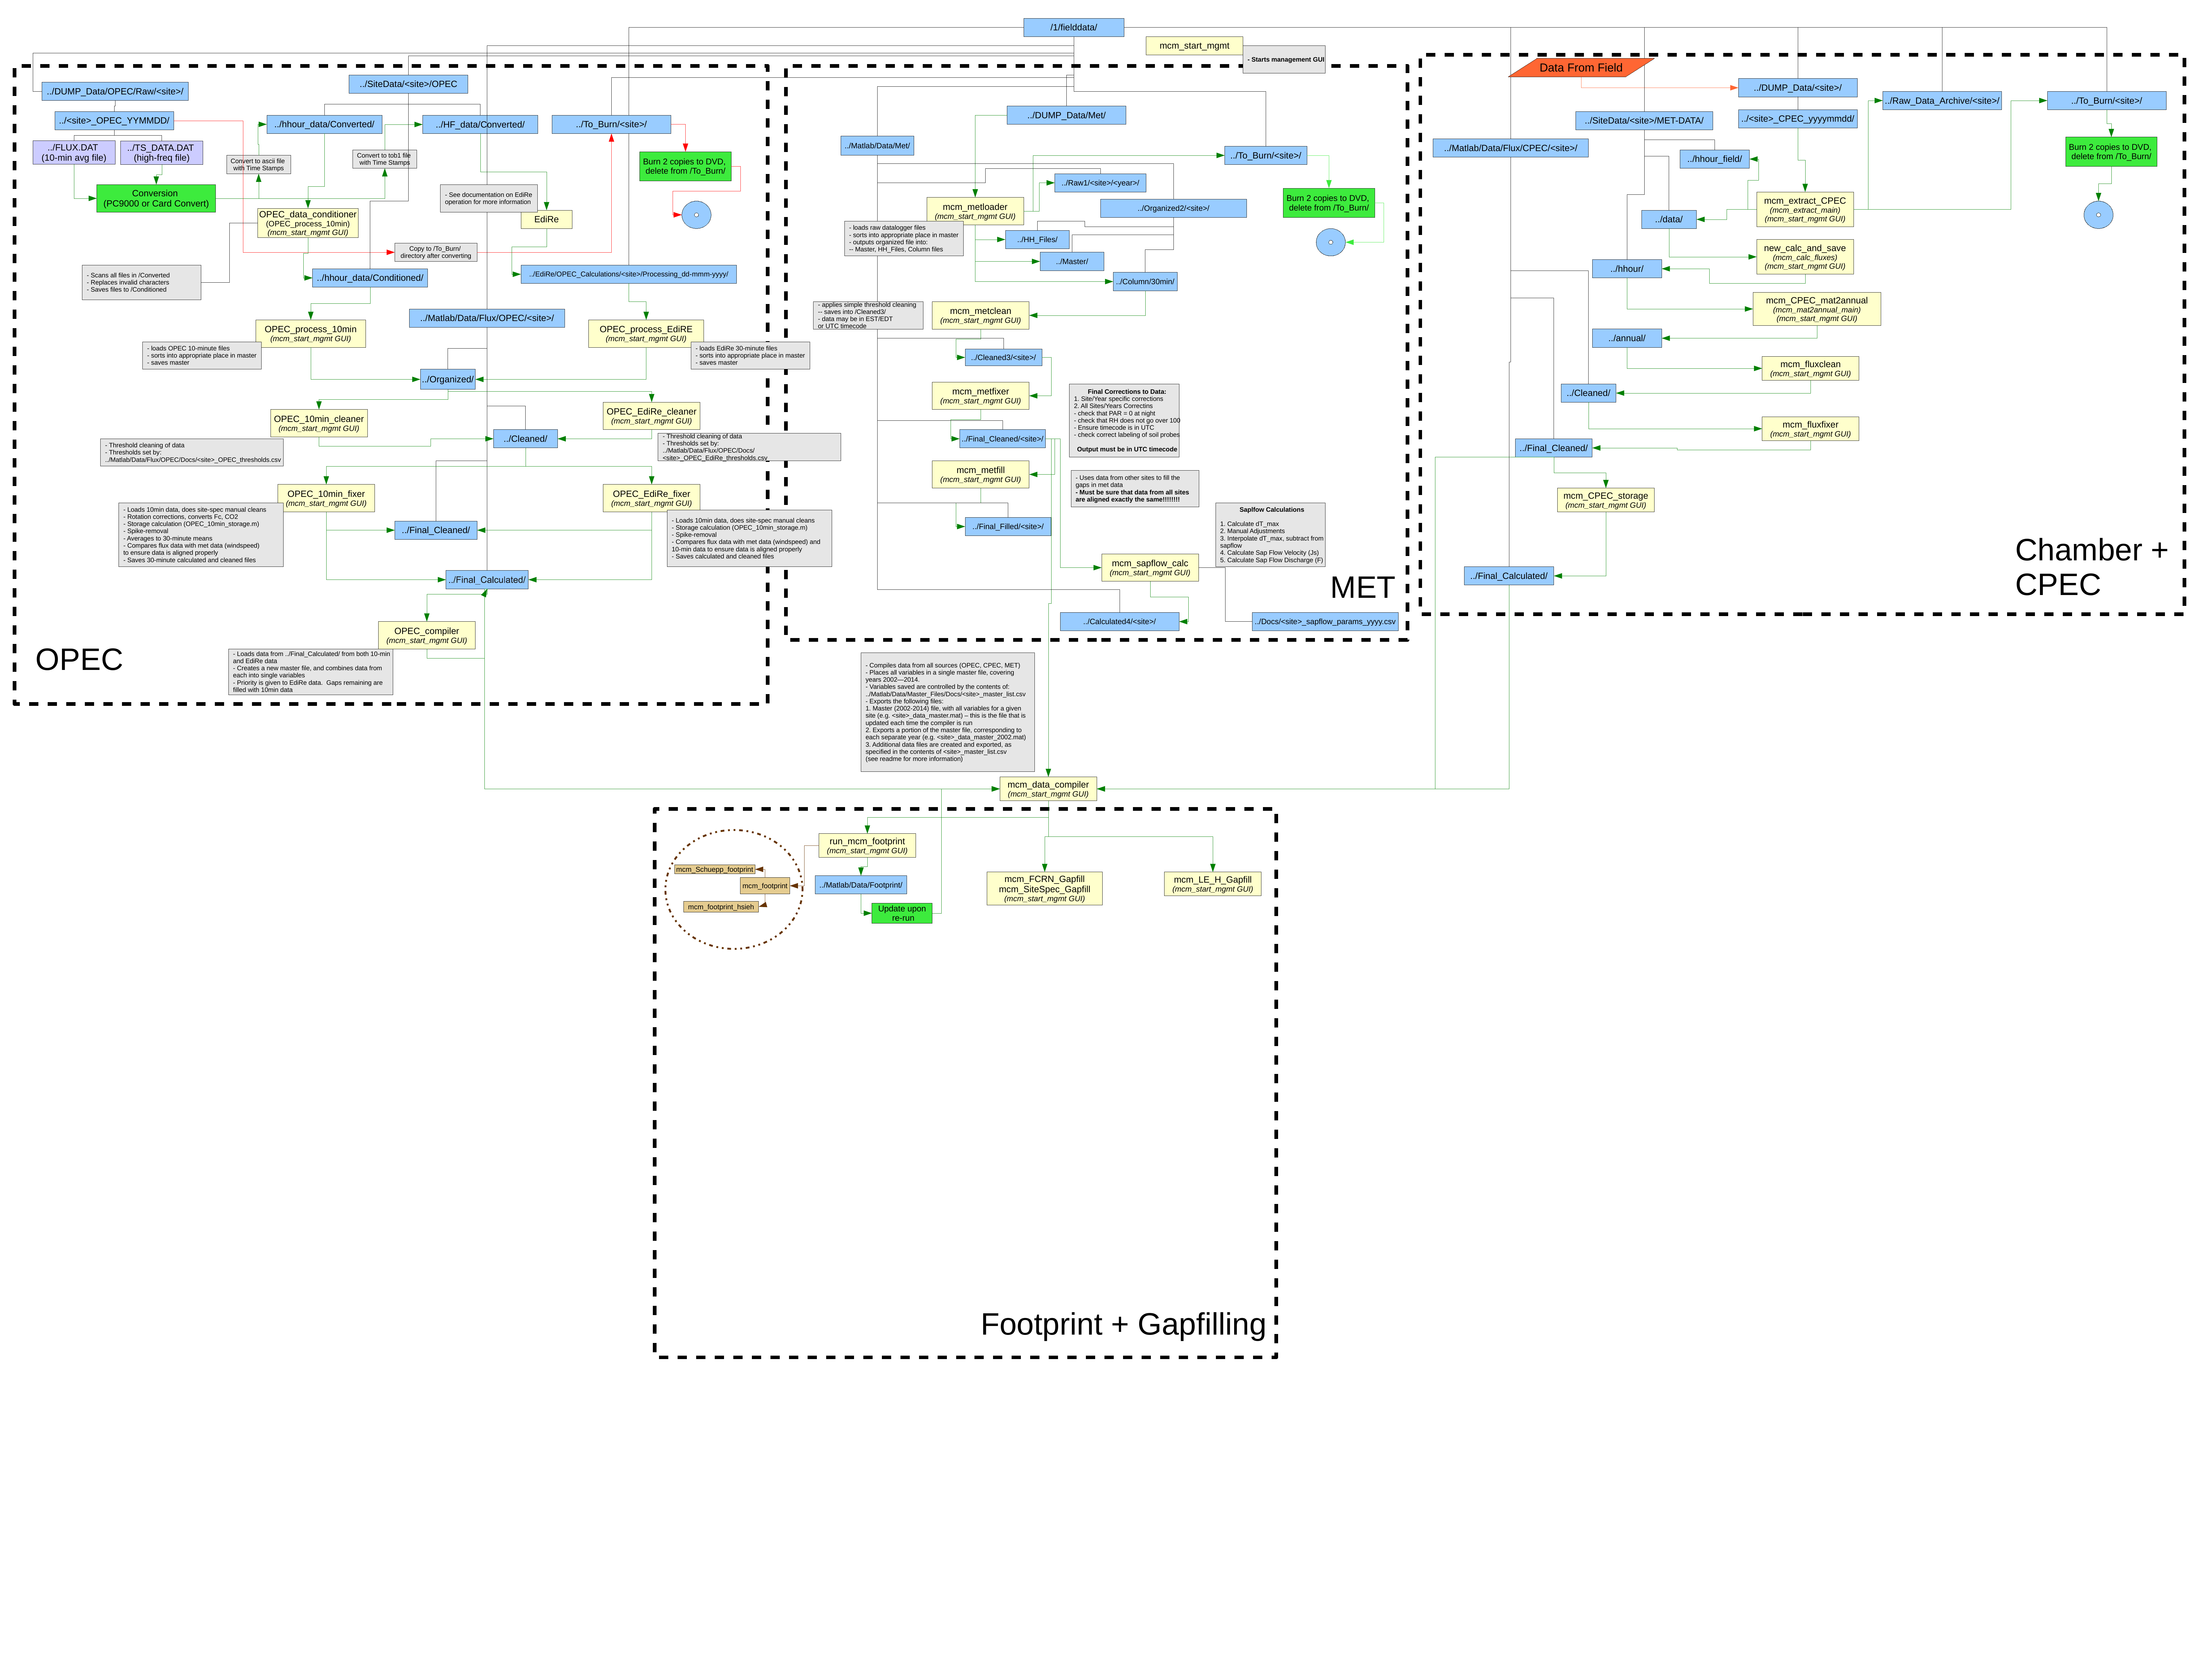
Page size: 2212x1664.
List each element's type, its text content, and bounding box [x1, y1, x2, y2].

text_box ../<site>_CPEC_yyyymmdd/ [1738, 110, 1858, 128]
text_box [2084, 201, 2113, 229]
text_box mcm_FCRN_Gapfill mcm_SiteSpec_Gapfill (mcm_start_mgmt GUI) [987, 872, 1103, 905]
text_box Burn 2 copies to DVD, delete from /To_Burn/ [2066, 137, 2157, 167]
text_box ../Final_Calculated/ [1464, 567, 1554, 585]
text_box ../To_Burn/<site>/ [552, 115, 671, 134]
text_box ../DUMP_Data/OPEC/Raw/<site>/ [42, 82, 189, 101]
text_box ../Master/ [1040, 252, 1104, 271]
text_box ../Raw1/<site>/<year>/ [1055, 174, 1100, 183]
text_box OPEC_data_conditioner (OPEC_process_10min) (mcm_start_mgmt GUI) [258, 208, 358, 238]
text_box ../EdiRe/OPEC_Calculations/<site>/Processing_dd-mmm-yyyy/ [521, 265, 737, 284]
text_box OPEC_EdiRe_fixer (mcm_start_mgmt GUI) [603, 484, 700, 512]
text_box ../Raw_Data_Archive/<site>/ [1883, 91, 2002, 110]
text_box mcm_footprint_hsieh [683, 901, 759, 912]
text_box [1316, 228, 1346, 256]
text_box Convert to ascii file with Time Stamps [243, 155, 291, 174]
text_box new_calc_and_save (mcm_calc_fluxes) (mcm_start_mgmt GUI) [1757, 239, 1854, 274]
text_box - See documentation on EdiRe operation for more information [440, 185, 538, 212]
text_box Saplfow Calculations 1. Calculate dT_max 2. Manual Adjustments 3. Interpolate dT_max, subtract from sapflow 4. Calculate Sap Flow Velocity (Js) 5. Calculate Sap Flow Discharge (F) [1216, 503, 1325, 567]
text_box Footprint + Gapfilling [976, 1304, 1272, 1344]
text_box ../TS_DATA.DAT (high-freq file) [120, 141, 203, 165]
text_box ../data/ [1642, 210, 1697, 229]
text_box mcm_metclean (mcm_start_mgmt GUI) [932, 302, 1029, 329]
text_box ../SiteData/<site>/OPEC [349, 75, 468, 93]
text_box ../Matlab/Data/Flux/OPEC/<site>/ [409, 309, 565, 328]
text_box ../Final_Cleaned/<site>/ [960, 429, 1046, 448]
text_box ../Calculated4/<site>/ [1060, 612, 1179, 631]
text_box ../<site>_OPEC_YYMMDD/ [55, 111, 174, 130]
text_box mcm_fluxfixer (mcm_start_mgmt GUI) [1762, 417, 1859, 441]
text_box OPEC_10min_fixer (mcm_start_mgmt GUI) [278, 484, 375, 512]
text_box ../Column/30min/ [1113, 272, 1178, 291]
text_box Burn 2 copies to DVD, delete from /To_Burn/ [1283, 188, 1375, 218]
text_box ../Final_Filled/<site>/ [965, 517, 1051, 536]
text_box - Loads 10min data, does site-spec manual cleans - Rotation corrections, converts Fc, CO2 - Storage calculation (OPEC_10min_storage.m) - Spike-removal - Averages to 30-minute means - Compares flux data with met data (windspeed) to ensure data is aligned properly - Saves 30-minute calculated and cleaned files [119, 503, 284, 567]
text_box mcm_metfixer (mcm_start_mgmt GUI) [932, 382, 1029, 410]
text_box ../hhour/ [1592, 259, 1662, 278]
text_box mcm_sapflow_calc (mcm_start_mgmt GUI) [1102, 554, 1199, 581]
text_box - loads OPEC 10-minute files - sorts into appropriate place in master - saves master [142, 342, 262, 369]
text_box mcm_fluxclean (mcm_start_mgmt GUI) [1762, 356, 1859, 380]
text_box mcm_start_mgmt [1146, 37, 1243, 55]
text_box OPEC_process_10min (mcm_start_mgmt GUI) [256, 320, 366, 348]
text_box ../Cleaned/ [1561, 384, 1616, 402]
text_box - Compiles data from all sources (OPEC, CPEC, MET) - Places all variables in a single master file, covering years 2002—2014. - Variables saved are controlled by the contents of: ../Matlab/Data/Master_Files/Docs/<site>_master_list.csv - Exports the following files: 1. Master (2002-2014) file, with all variables for a given site (e.g. <site>_data_master.mat) – this is the file that is updated each time the compiler is run 2. Exports a portion of the master file, corresponding to each separate year (e.g. <site>_data_master_2002.mat) 3. Additional data files are created and exported, as specified in the contents of <site>_master_list.csv (see readme for more information) [861, 653, 1035, 772]
text_box OPEC [31, 640, 128, 679]
text_box ../annual/ [1592, 329, 1662, 348]
text_box OPEC_10min_cleaner (mcm_start_mgmt GUI) [271, 409, 368, 437]
text_box - applies simple threshold cleaning -- saves into /Cleaned3/ - data may be in EST/EDT or UTC timecode [813, 302, 923, 329]
text_box - Uses data from other sites to fill the gaps in met data - Must be sure that data from all sites are aligned exactly the same!!!!!!!! [1071, 470, 1199, 507]
text_box - Loads 10min data, does site-spec manual cleans - Storage calculation (OPEC_10min_storage.m) - Spike-removal - Compares flux data with met data (windspeed) and 10-min data to ensure data is aligned properly - Saves calculated and cleaned files [667, 510, 832, 567]
text_box ../To_Burn/<site>/ [1225, 146, 1307, 165]
text_box ../DUMP_Data/Met/ [1007, 106, 1126, 124]
text_box MET [1325, 568, 1400, 607]
text_box ../HH_Files/ [1005, 230, 1069, 249]
text_box ../To_Burn/<site>/ [2047, 91, 2166, 110]
text_box Copy to /To_Burn/ directory after converting [395, 243, 477, 262]
text_box OPEC_process_EdiRE (mcm_start_mgmt GUI) [588, 320, 704, 348]
text_box - Threshold cleaning of data - Thresholds set by: ../Matlab/Data/Flux/OPEC/Docs/<site>_OPEC_thresholds.csv [100, 439, 284, 466]
text_box Convert to tob1 file with Time Stamps [353, 150, 408, 168]
text_box ../Cleaned3/<site>/ [965, 349, 1042, 366]
text_box ../Raw1/<site>/<year>/ [1055, 174, 1146, 192]
text_box Convert to tob1 file with Time Stamps [409, 150, 417, 168]
text_box ../Cleaned/ [493, 429, 558, 448]
text_box ../Organized/ [420, 369, 475, 389]
text_box - Loads data from ../Final_Calculated/ from both 10-min and EdiRe data - Creates a new master file, and combines data from each into single variables - Priority is given to EdiRe data. Gaps remaining are filled with 10min data [228, 649, 393, 695]
text_box EdiRe [521, 210, 572, 229]
text_box Update upon re-run [872, 903, 932, 923]
text_box mcm_footprint [740, 877, 790, 894]
text_box Convert to ascii file with Time Stamps [227, 155, 243, 174]
text_box mcm_extract_CPEC (mcm_extract_main) (mcm_start_mgmt GUI) [1757, 192, 1854, 227]
text_box ../SiteData/<site>/MET-DATA/ [1576, 111, 1713, 130]
text_box Final Corrections to Data: 1. Site/Year specific corrections 2. All Sites/Years Correctins - check that PAR = 0 at night - check that RH does not go over 100 - Ensure timecode is in UTC - check correct labeling of soil probes Output must be in UTC timecode [1069, 384, 1179, 457]
text_box Data From Field [1508, 58, 1655, 77]
text_box - Scans all files in /Converted - Replaces invalid characters - Saves files to /Conditioned [82, 265, 201, 300]
text_box mcm_data_compiler (mcm_start_mgmt GUI) [1000, 777, 1097, 801]
text_box mcm_Schuepp_footprint [674, 865, 755, 874]
text_box Chamber + CPEC [2011, 530, 2174, 604]
text_box ../hhour_data/Converted/ [267, 115, 382, 134]
text_box mcm_CPEC_storage (mcm_start_mgmt GUI) [1557, 488, 1655, 512]
text_box ../Final_Cleaned/ [1515, 439, 1592, 457]
text_box ../hhour_field/ [1680, 150, 1750, 168]
text_box - loads raw datalogger files - sorts into appropriate place in master - outputs organized file into: -- Master, HH_Files, Column files [844, 221, 964, 256]
text_box mcm_LE_H_Gapfill (mcm_start_mgmt GUI) [1164, 872, 1261, 896]
text_box - Starts management GUI [1243, 46, 1325, 73]
text_box - loads EdiRe 30-minute files - sorts into appropriate place in master - saves master [691, 342, 810, 369]
text_box ../Final_Cleaned/ [395, 521, 477, 540]
text_box ../Matlab/Data/Met/ [841, 136, 914, 155]
text_box mcm_metloader (mcm_start_mgmt GUI) [927, 197, 1024, 225]
text_box OPEC_EdiRe_cleaner (mcm_start_mgmt GUI) [603, 402, 700, 430]
text_box run_mcm_footprint (mcm_start_mgmt GUI) [819, 833, 916, 858]
text_box ../FLUX.DAT (10-min avg file) [33, 141, 115, 164]
text_box - Threshold cleaning of data - Thresholds set by: ../Matlab/Data/Flux/OPEC/Docs/ <site>_OPEC_EdiRe_thresholds.csv [658, 433, 841, 461]
text_box Conversion (PC9000 or Card Convert) [97, 185, 216, 212]
text_box ../HF_data/Converted/ [487, 115, 538, 134]
text_box ../Matlab/Data/Flux/CPEC/<site>/ [1433, 139, 1589, 157]
text_box ../Organized2/<site>/ [1100, 199, 1247, 218]
text_box /1/fielddata/ [1024, 18, 1124, 37]
text_box Burn 2 copies to DVD, delete from /To_Burn/ [640, 152, 731, 181]
text_box mcm_metfill (mcm_start_mgmt GUI) [932, 461, 1029, 488]
text_box mcm_CPEC_mat2annual (mcm_mat2annual_main) (mcm_start_mgmt GUI) [1753, 292, 1881, 326]
text_box ../Docs/<site>_sapflow_params_yyyy.csv [1252, 612, 1399, 631]
text_box ../DUMP_Data/<site>/ [1738, 78, 1858, 97]
text_box [682, 201, 711, 229]
text_box [446, 570, 528, 589]
text_box ../hhour_data/Conditioned/ [312, 269, 428, 287]
text_box ../Matlab/Data/Footprint/ [815, 875, 907, 894]
text_box OPEC_compiler (mcm_start_mgmt GUI) [378, 621, 475, 649]
text_box ../HF_data/Converted/ [423, 115, 487, 134]
